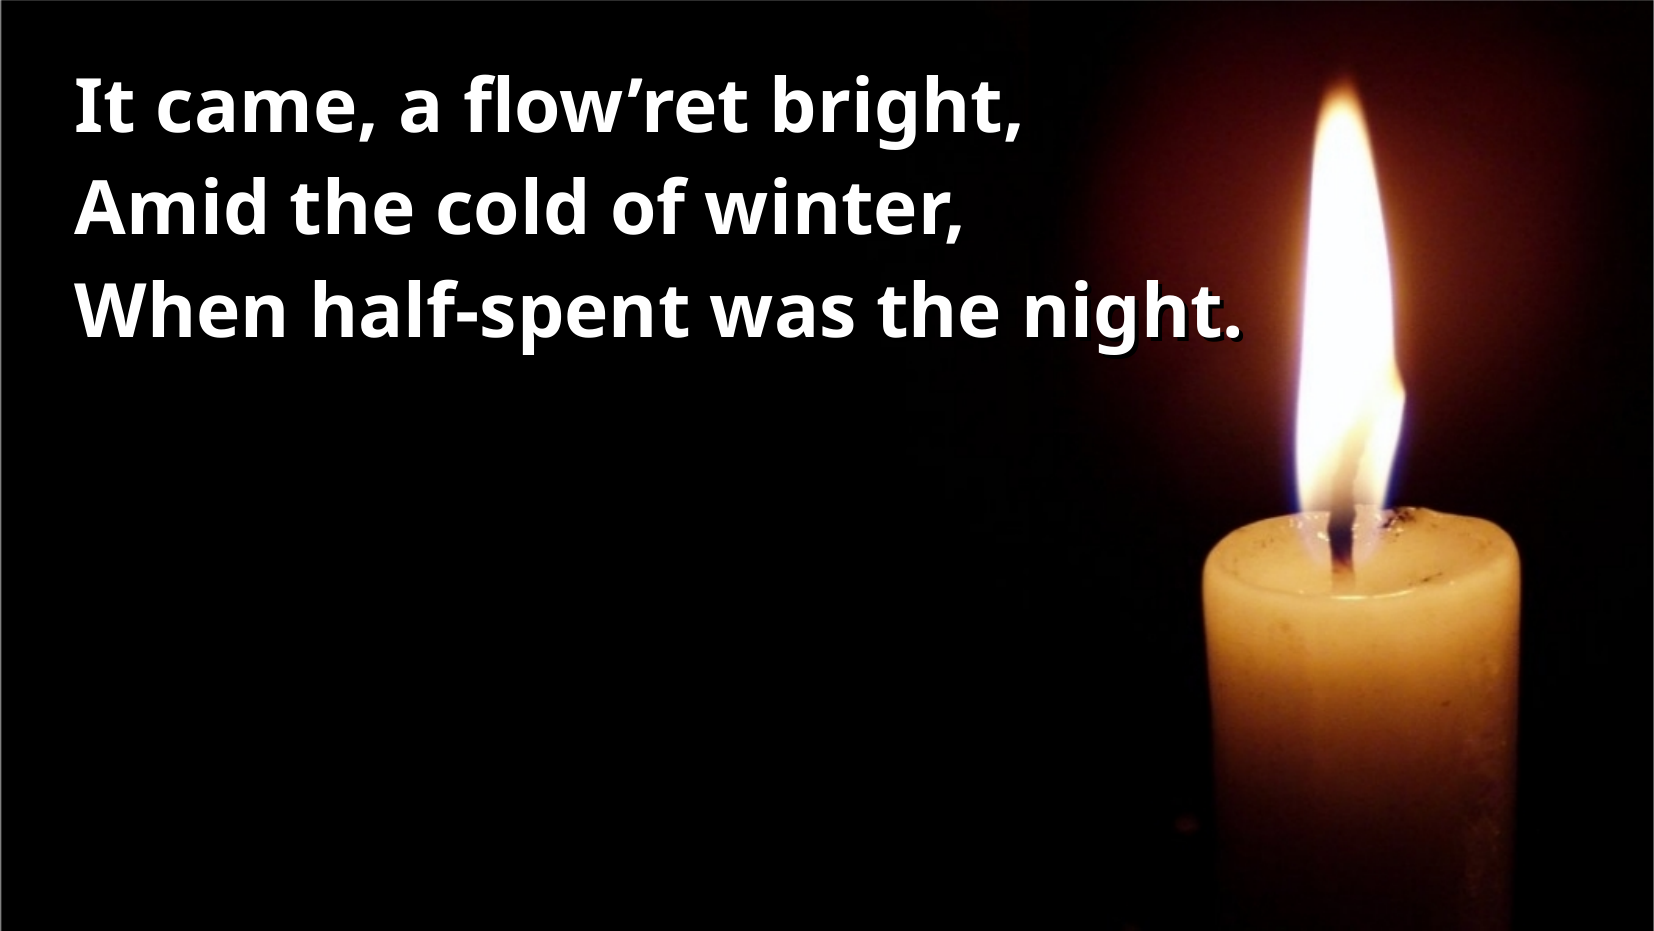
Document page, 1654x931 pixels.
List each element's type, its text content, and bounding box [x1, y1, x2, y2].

picture [0, 0, 1654, 931]
text_box It came, a flow’ret bright, Amid the cold of winter, When half-spent was the night. [60, 45, 1591, 360]
